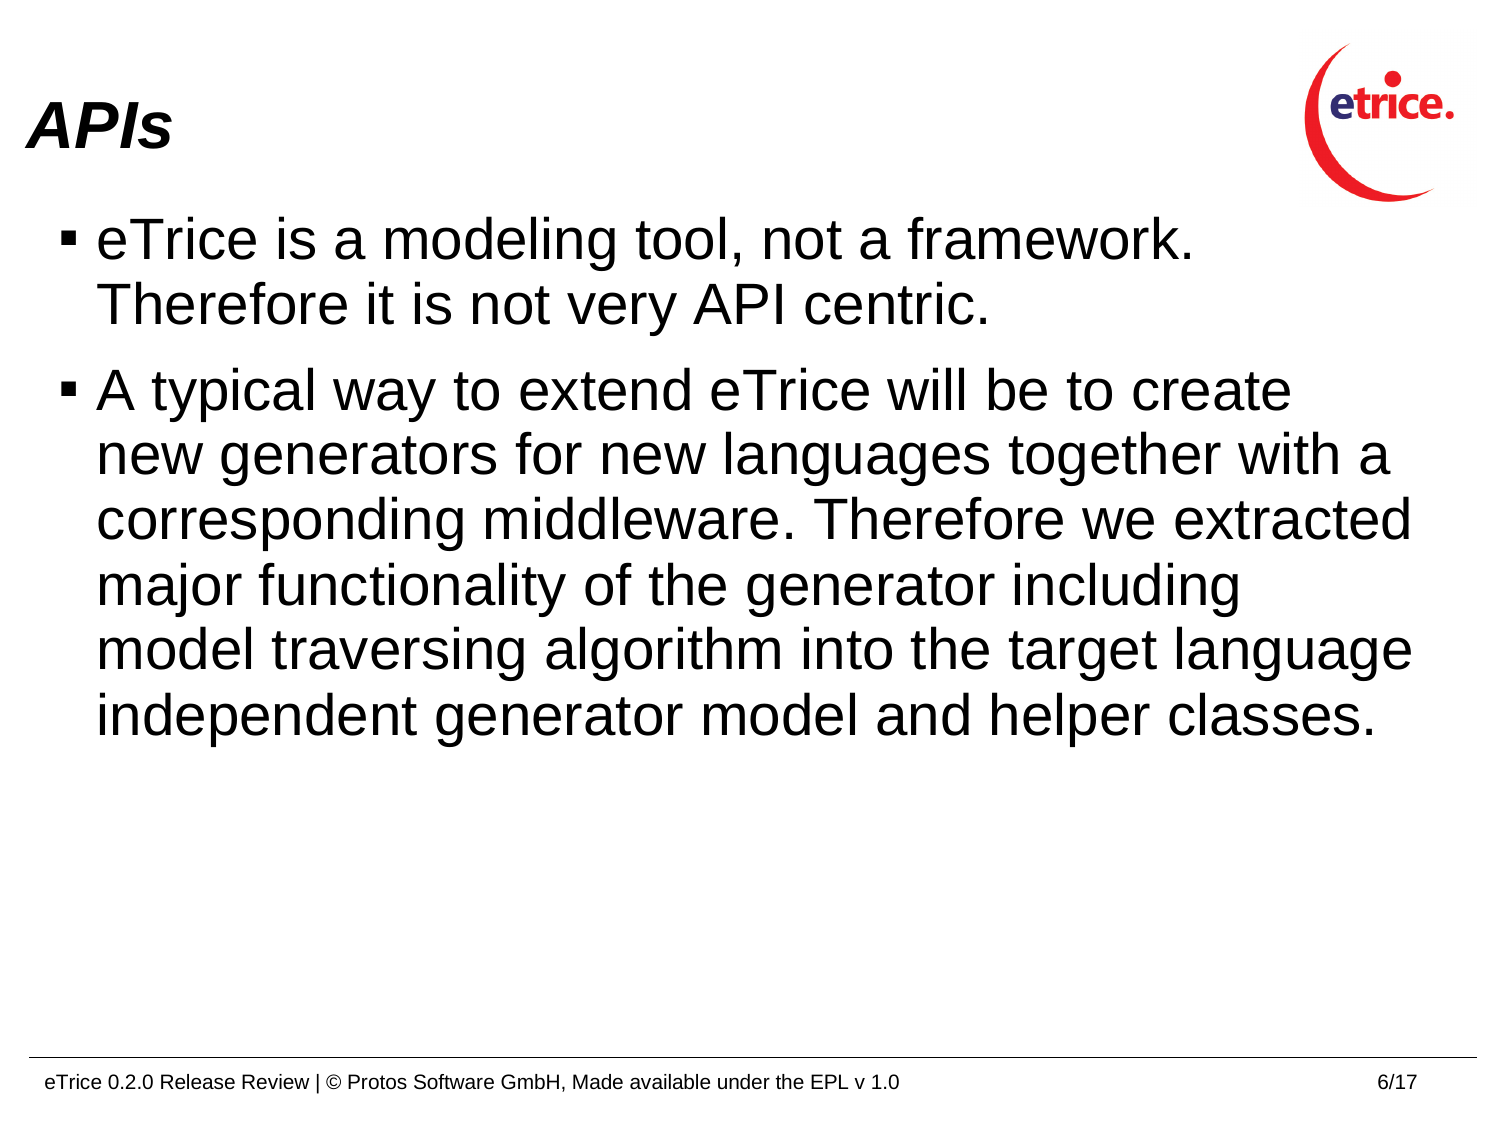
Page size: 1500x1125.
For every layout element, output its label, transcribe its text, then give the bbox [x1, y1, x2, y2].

picture [1299, 29, 1477, 207]
list eTrice is a modeling tool, not a framework. Therefore it is not very API centric. A typical way to extend eTrice will be to create new generators for new languages together with a corresponding middleware. Therefore we extracted major functionality of the generator including model traversing algorithm into the target language independent generator model and helper classes. [59, 206, 1418, 1040]
title APIs [26, 84, 1474, 172]
